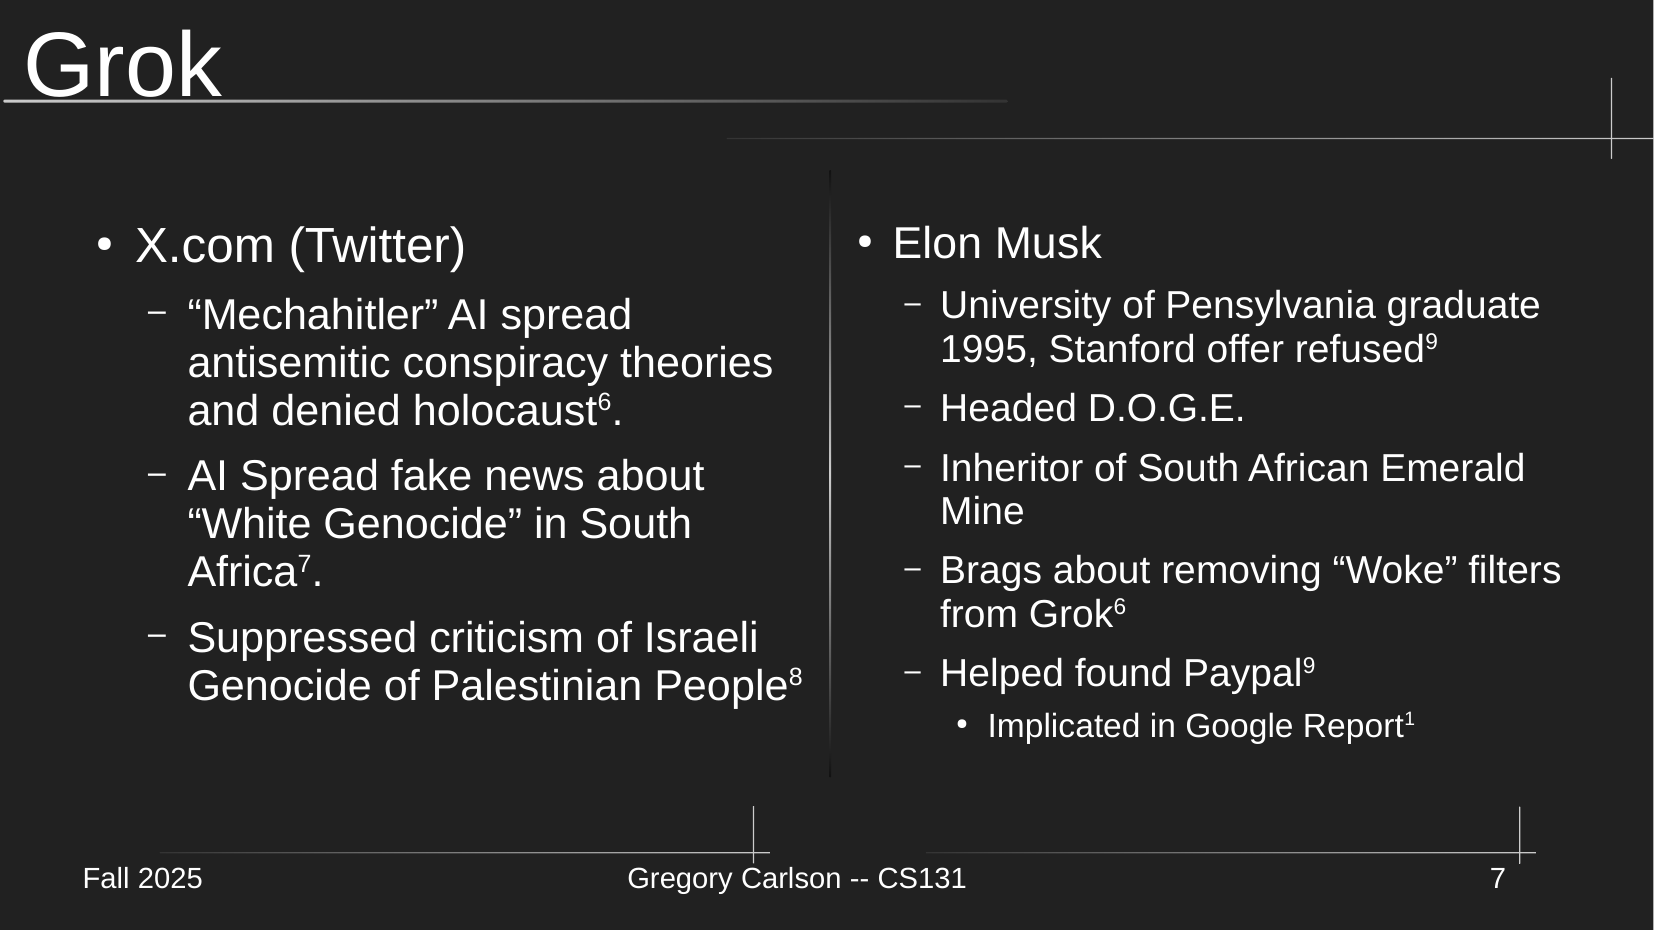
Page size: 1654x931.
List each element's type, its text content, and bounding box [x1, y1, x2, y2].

title Grok [23, 11, 1589, 119]
list X.com (Twitter) “Mechahitler” AI spread antisemitic conspiracy theories and denied holocaust6. AI Spread fake news about “White Genocide” in South Africa7. Suppressed criticism of Israeli Genocide of Palestinian People8 [82, 217, 809, 758]
list Elon Musk University of Pensylvania graduate 1995, Stanford offer refused9 Headed D.O.G.E. Inheritor of South African Emerald Mine Brags about removing “Woke” filters from Grok6 Helped found Paypal9 Implicated in Google Report1 [845, 217, 1572, 758]
